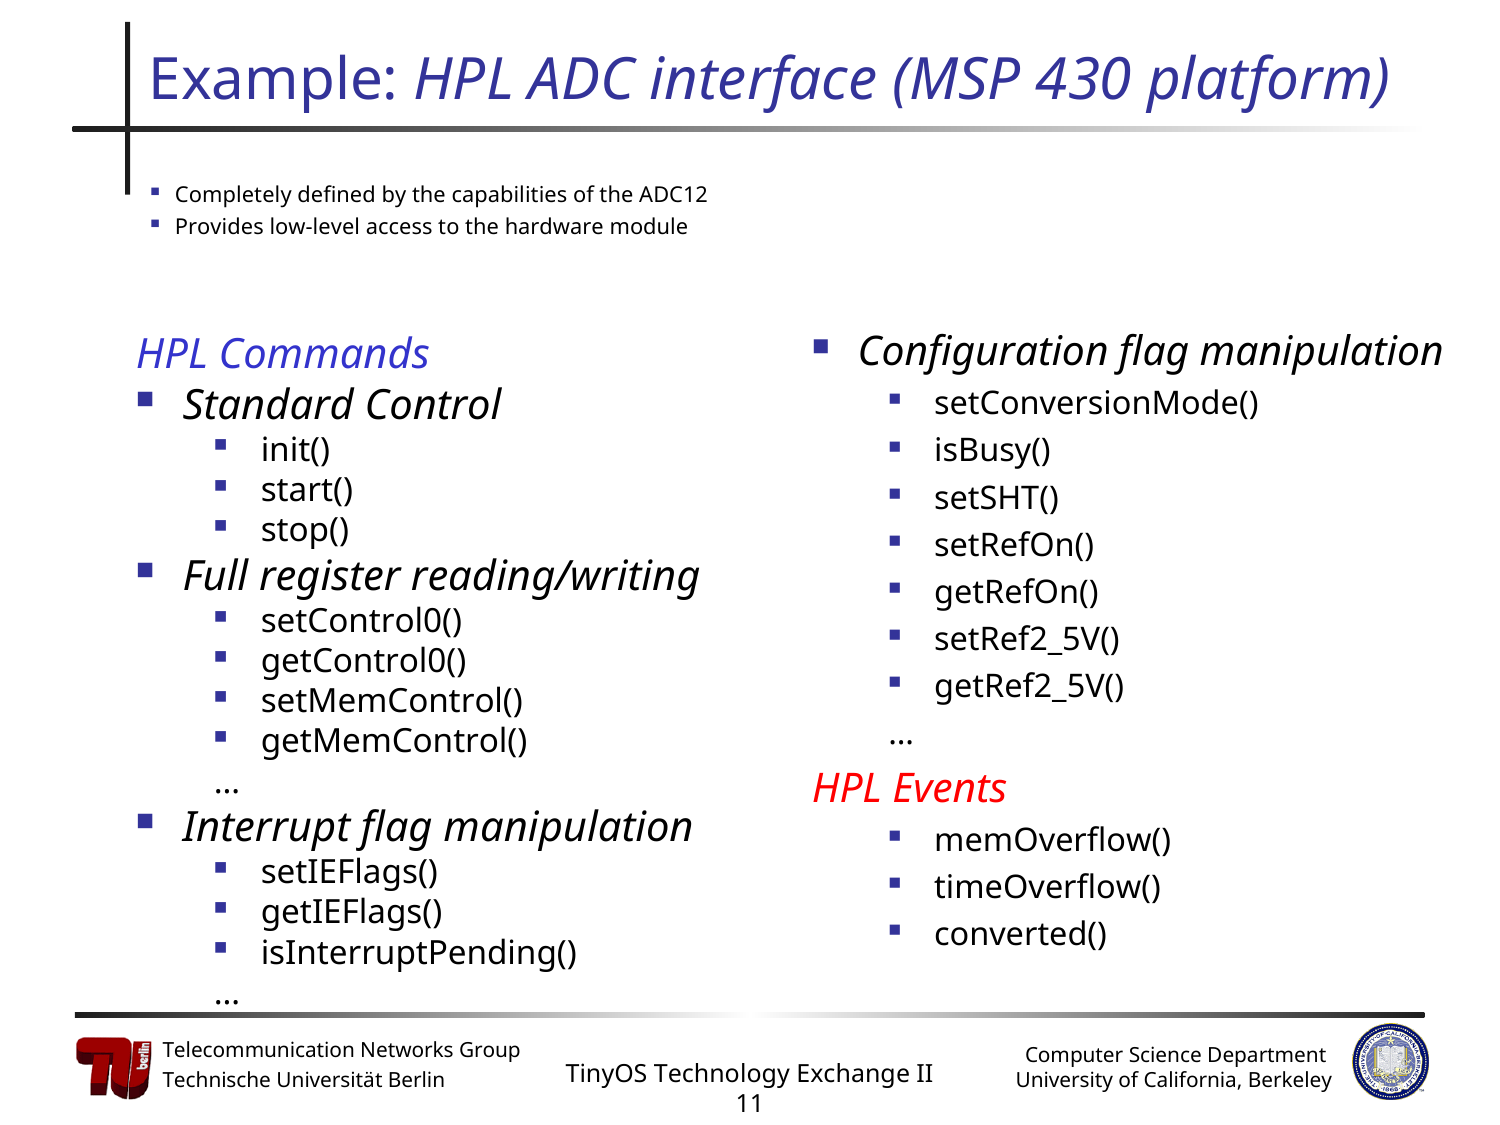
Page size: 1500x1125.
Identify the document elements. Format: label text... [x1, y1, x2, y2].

title Example: HPL ADC interface (MSP 430 platform) [134, 24, 1468, 119]
picture [1352, 1023, 1429, 1100]
text_box Completely defined by the capabilities of the ADC12 Provides low-level access to the hardware module [135, 172, 1447, 247]
list Configuration flag manipulation setConversionMode() isBusy() setSHT() setRefOn() getRefOn() setRef2_5V() getRef2_5V() … HPL Events memOverflow() timeOverflow() converted() [797, 317, 1467, 999]
picture [75, 1036, 152, 1100]
list HPL Commands Standard Control init() start() stop() Full register reading/writing setControl0() getControl0() setMemControl() getMemControl() … Interrupt flag manipulation setIEFlags() getIEFlags() isInterruptPending() … [121, 329, 750, 1022]
